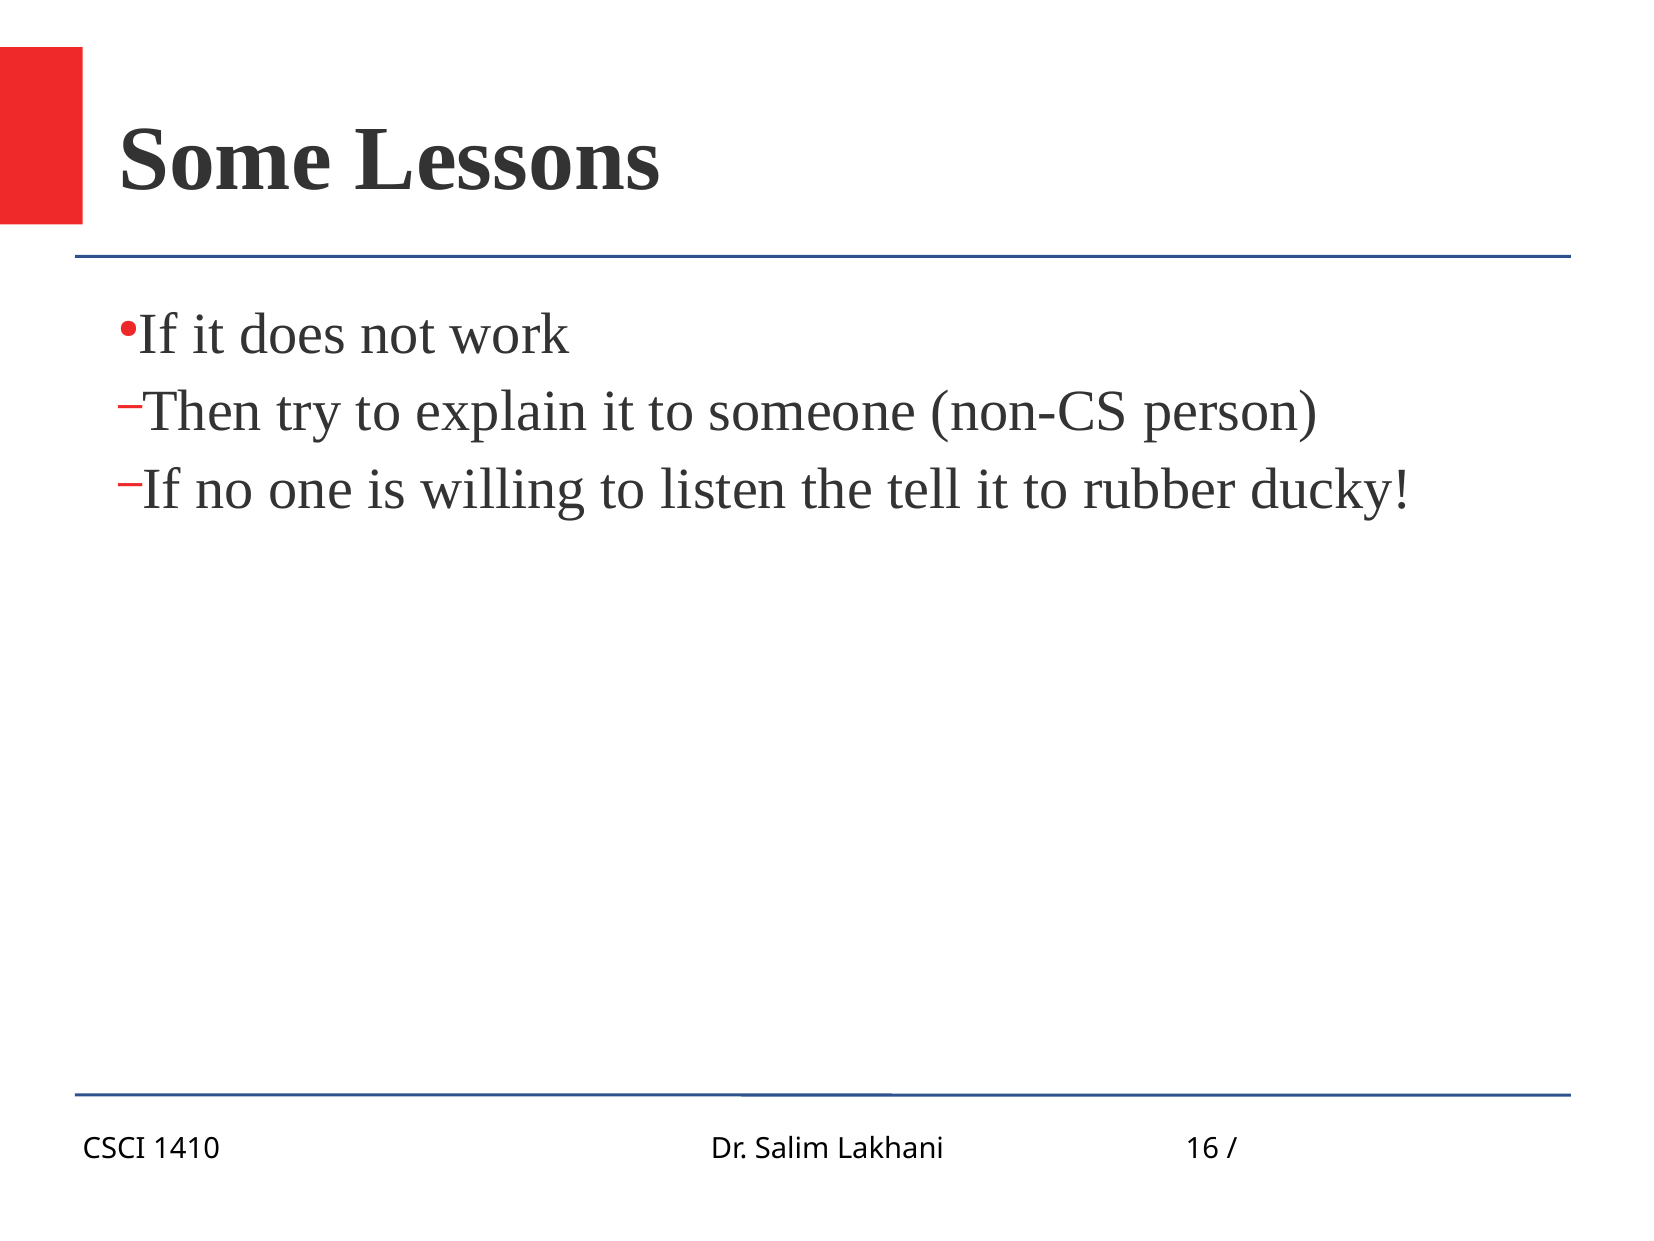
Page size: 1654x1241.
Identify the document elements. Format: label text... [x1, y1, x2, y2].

text_box CSCI 1410 [82, 1129, 468, 1216]
list If it does not work Then try to explain it to someone (non-CS person) If no one is willing to listen the tell it to rubber ducky! [118, 295, 1536, 1080]
text_box / [1185, 1129, 1571, 1216]
title Some Lessons [118, 49, 1571, 257]
text_box Dr. Salim Lakhani [565, 1129, 1090, 1216]
